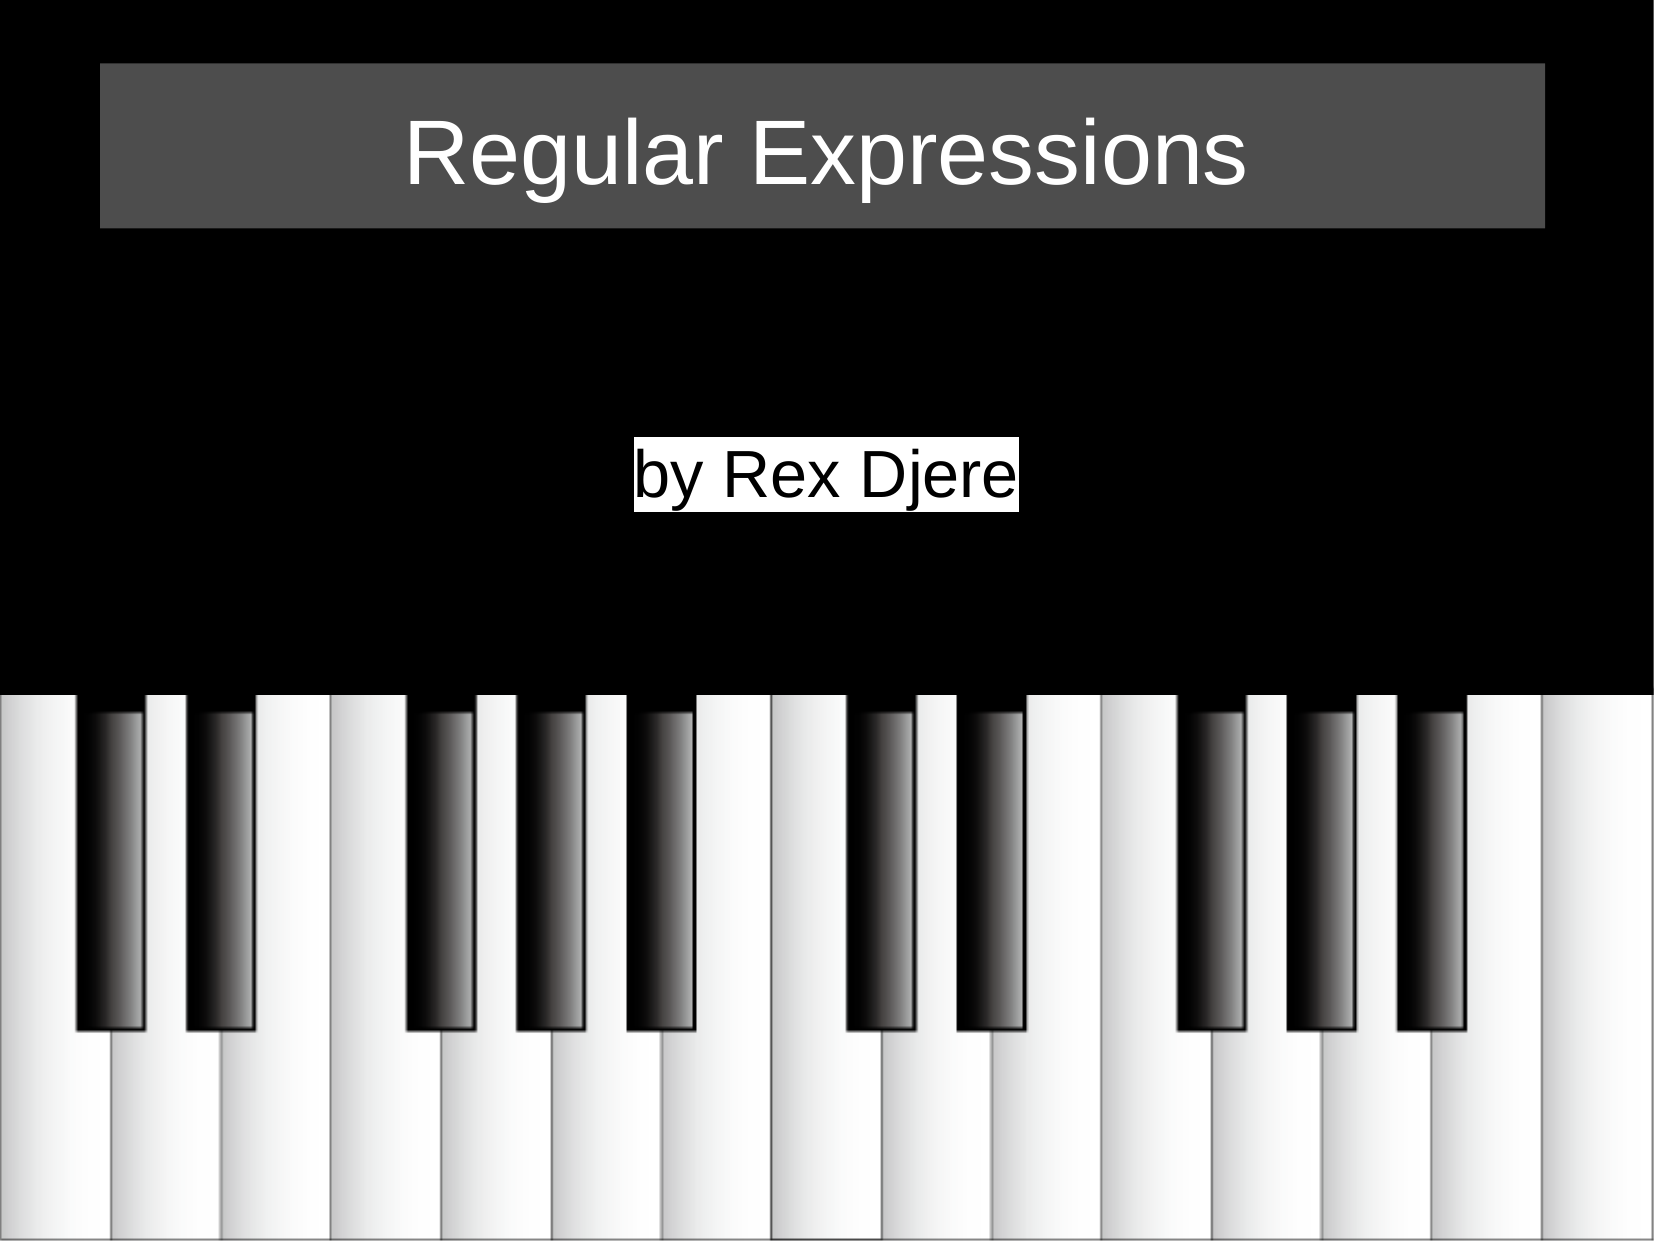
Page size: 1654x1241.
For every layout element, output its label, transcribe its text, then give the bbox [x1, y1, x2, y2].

subtitle by Rex Djere [82, 290, 1571, 659]
picture [0, 695, 1654, 1241]
title Regular Expressions [82, 49, 1571, 257]
